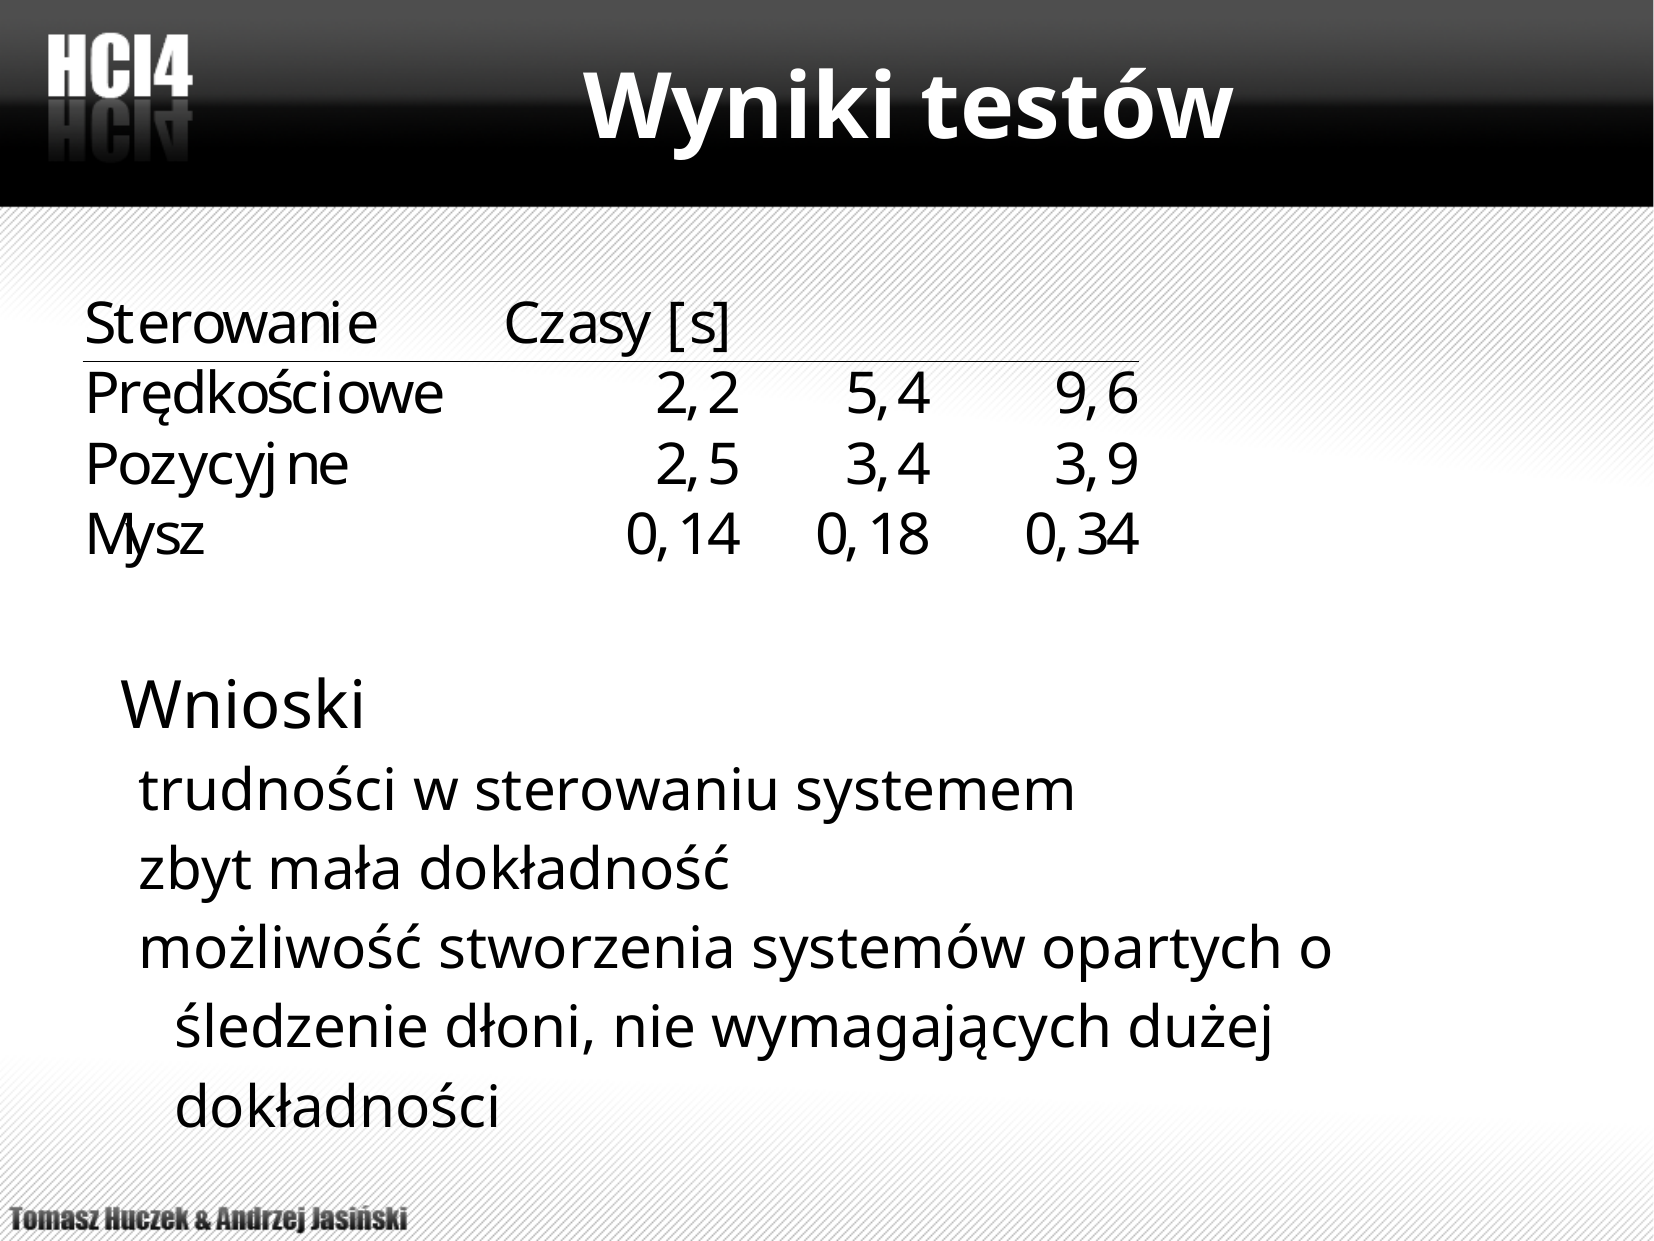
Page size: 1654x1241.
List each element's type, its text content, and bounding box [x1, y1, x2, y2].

title Wyniki testów [165, 0, 1654, 208]
chart [82, 290, 1547, 1102]
picture [0, 0, 1654, 1241]
text_box Wnioski trudności w sterowaniu systemem zbyt mała dokładność możliwość stworzenia systemów opartych o śledzenie dłoni, nie wymagających dużej dokładności [88, 649, 1565, 1136]
